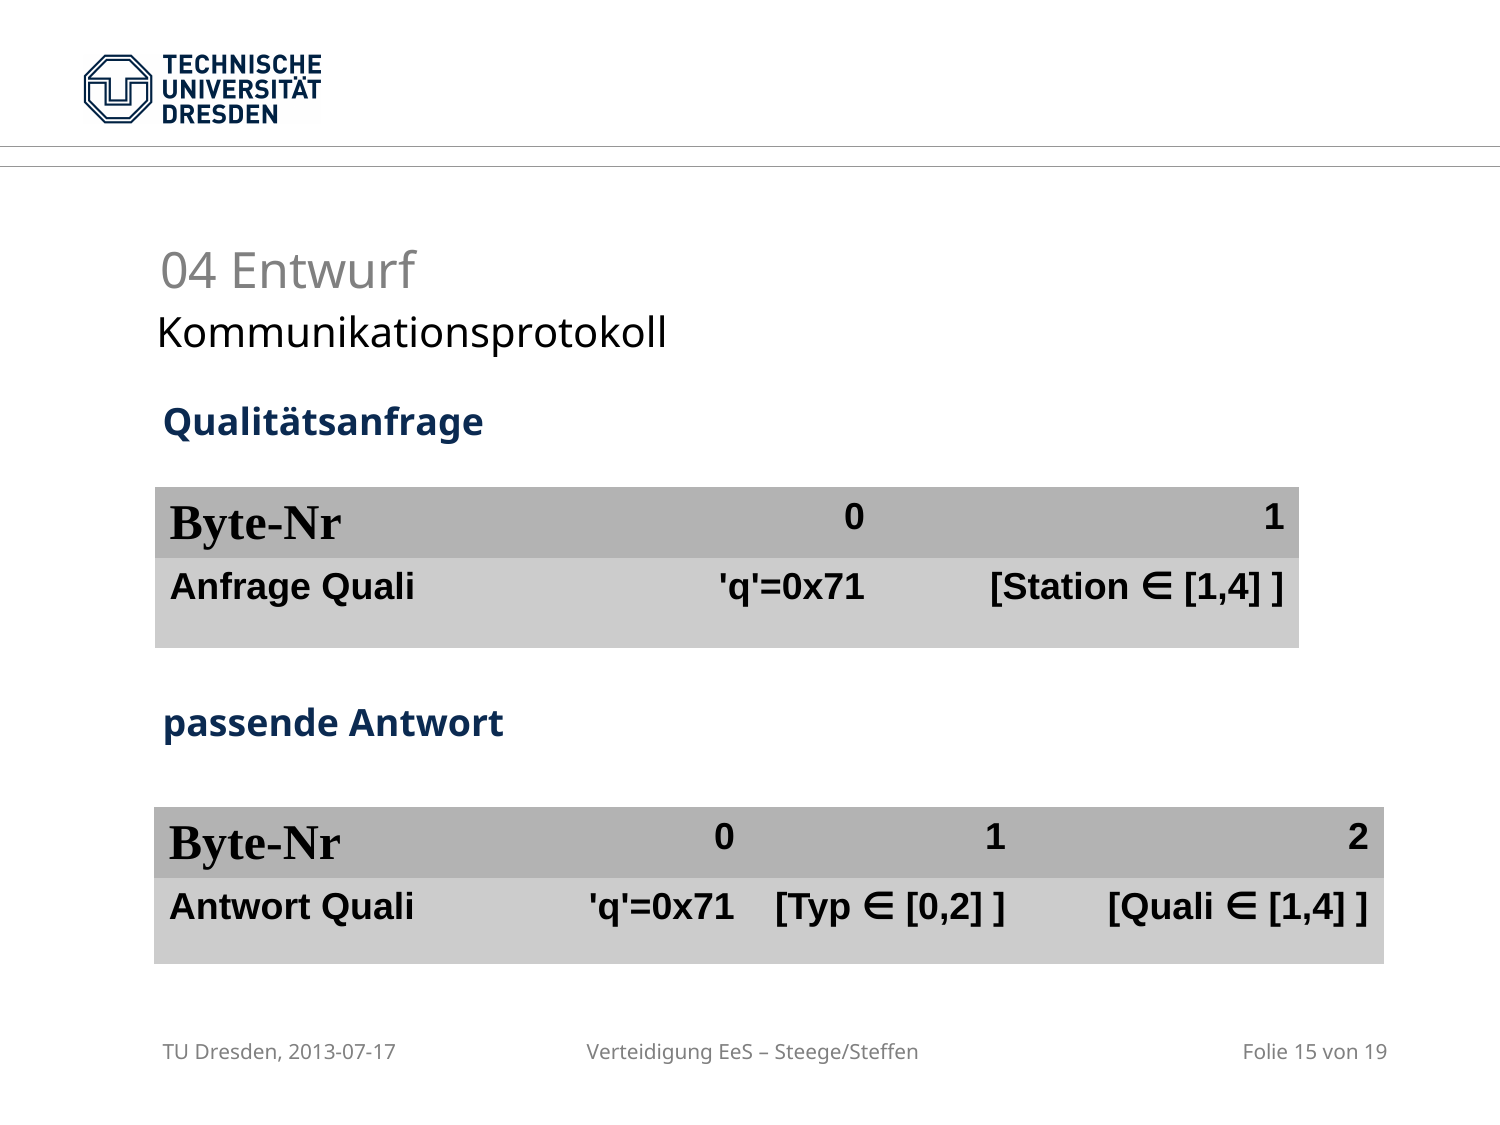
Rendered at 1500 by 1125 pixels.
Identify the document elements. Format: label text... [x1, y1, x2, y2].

table_cell Antwort Quali [154, 878, 550, 964]
table_cell Anfrage Quali [155, 558, 678, 648]
table_cell [Typ ∈ [0,2] ] [750, 878, 1021, 964]
picture [83, 54, 321, 124]
table_header 2 [1021, 807, 1384, 878]
text_box Kommunikationsprotokoll [156, 299, 1388, 363]
title 04 Entwurf [160, 230, 1392, 307]
table_header Byte-Nr [155, 487, 678, 558]
table_cell [Quali ∈ [1,4] ] [1021, 878, 1384, 964]
table_header 1 [880, 487, 1299, 558]
list Qualitätsanfrage passende Antwort [162, 387, 1388, 963]
table_header Byte-Nr [154, 807, 550, 878]
table_cell 'q'=0x71 [550, 878, 750, 964]
table_header 0 [550, 807, 750, 878]
table_header 1 [750, 807, 1021, 878]
table_header 0 [678, 487, 880, 558]
table_cell 'q'=0x71 [678, 558, 880, 648]
table_cell [Station ∈ [1,4] ] [880, 558, 1299, 648]
